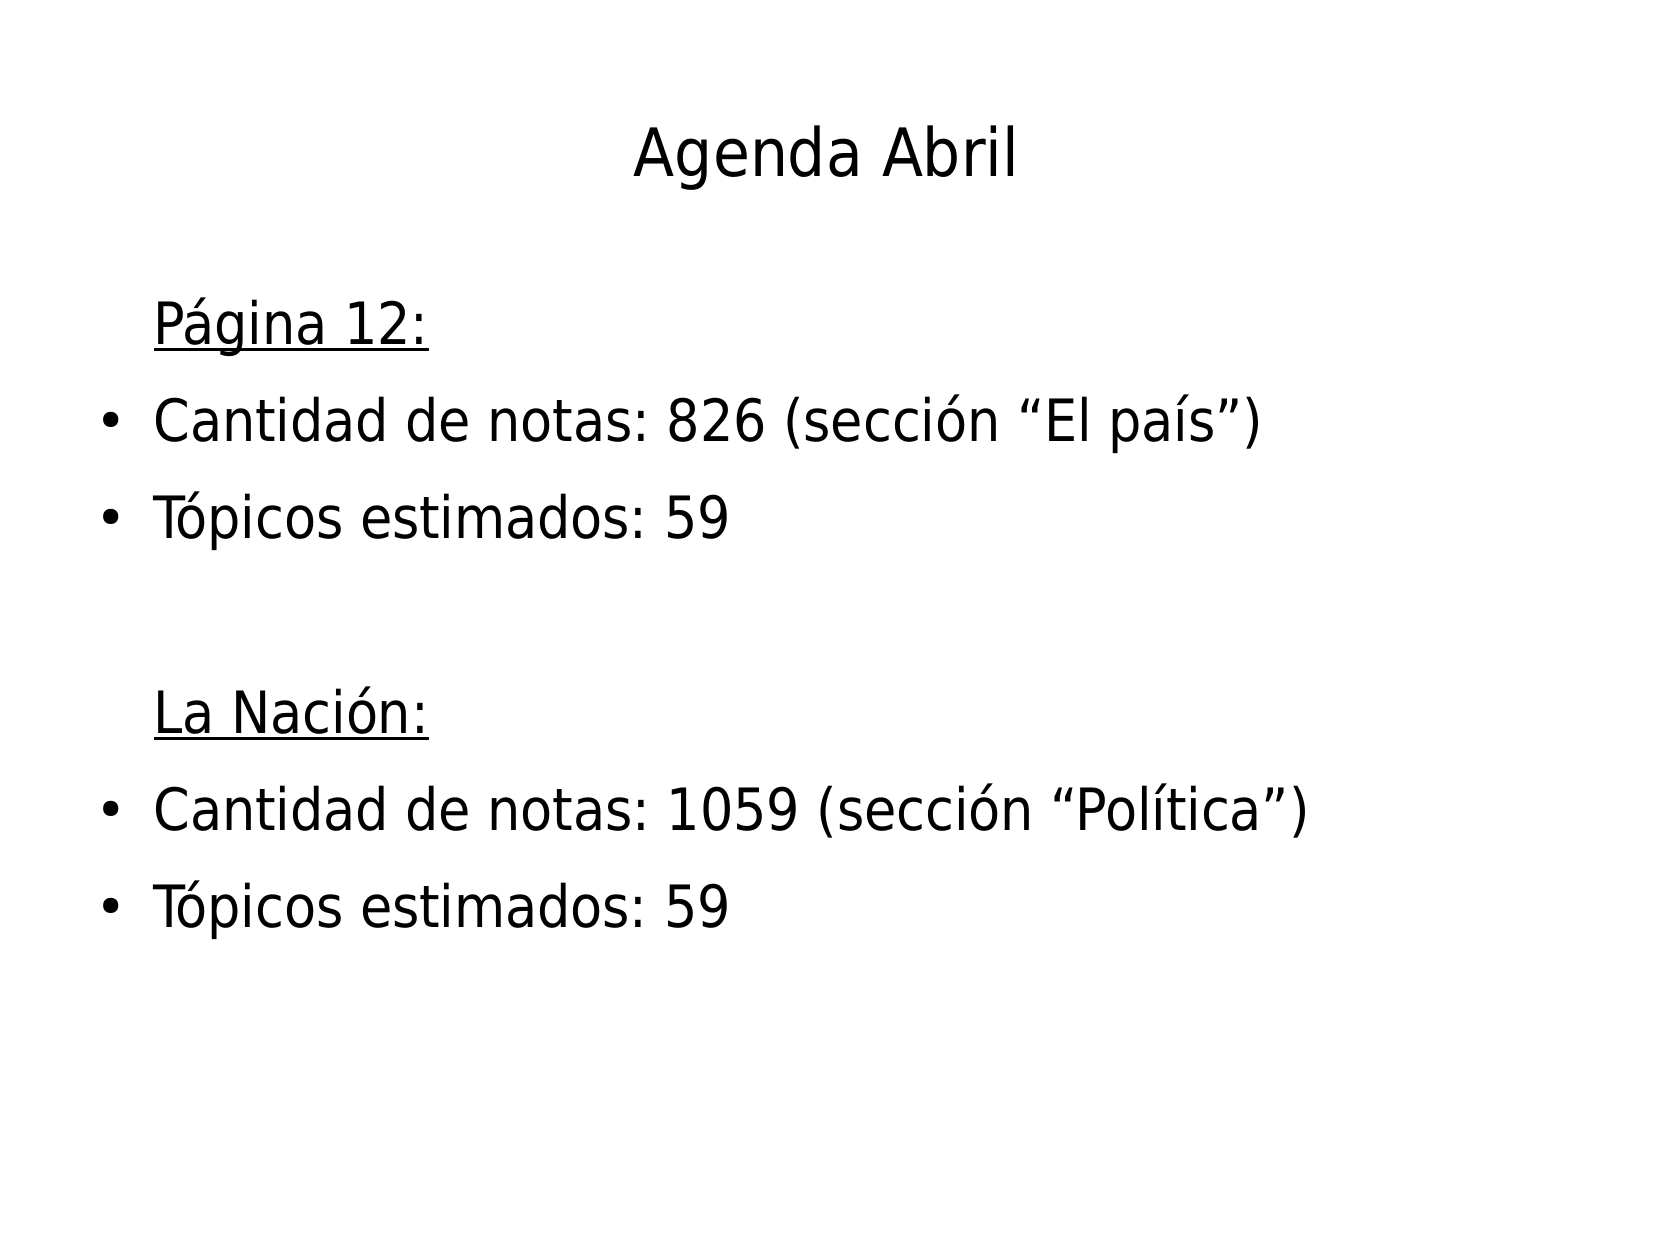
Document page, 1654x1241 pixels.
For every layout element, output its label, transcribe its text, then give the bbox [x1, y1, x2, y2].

title Agenda Abril [82, 49, 1571, 257]
list Página 12: Cantidad de notas: 826 (sección “El país”) Tópicos estimados: 59 La Nación: Cantidad de notas: 1059 (sección “Política”) Tópicos estimados: 59 [82, 290, 1571, 1010]
